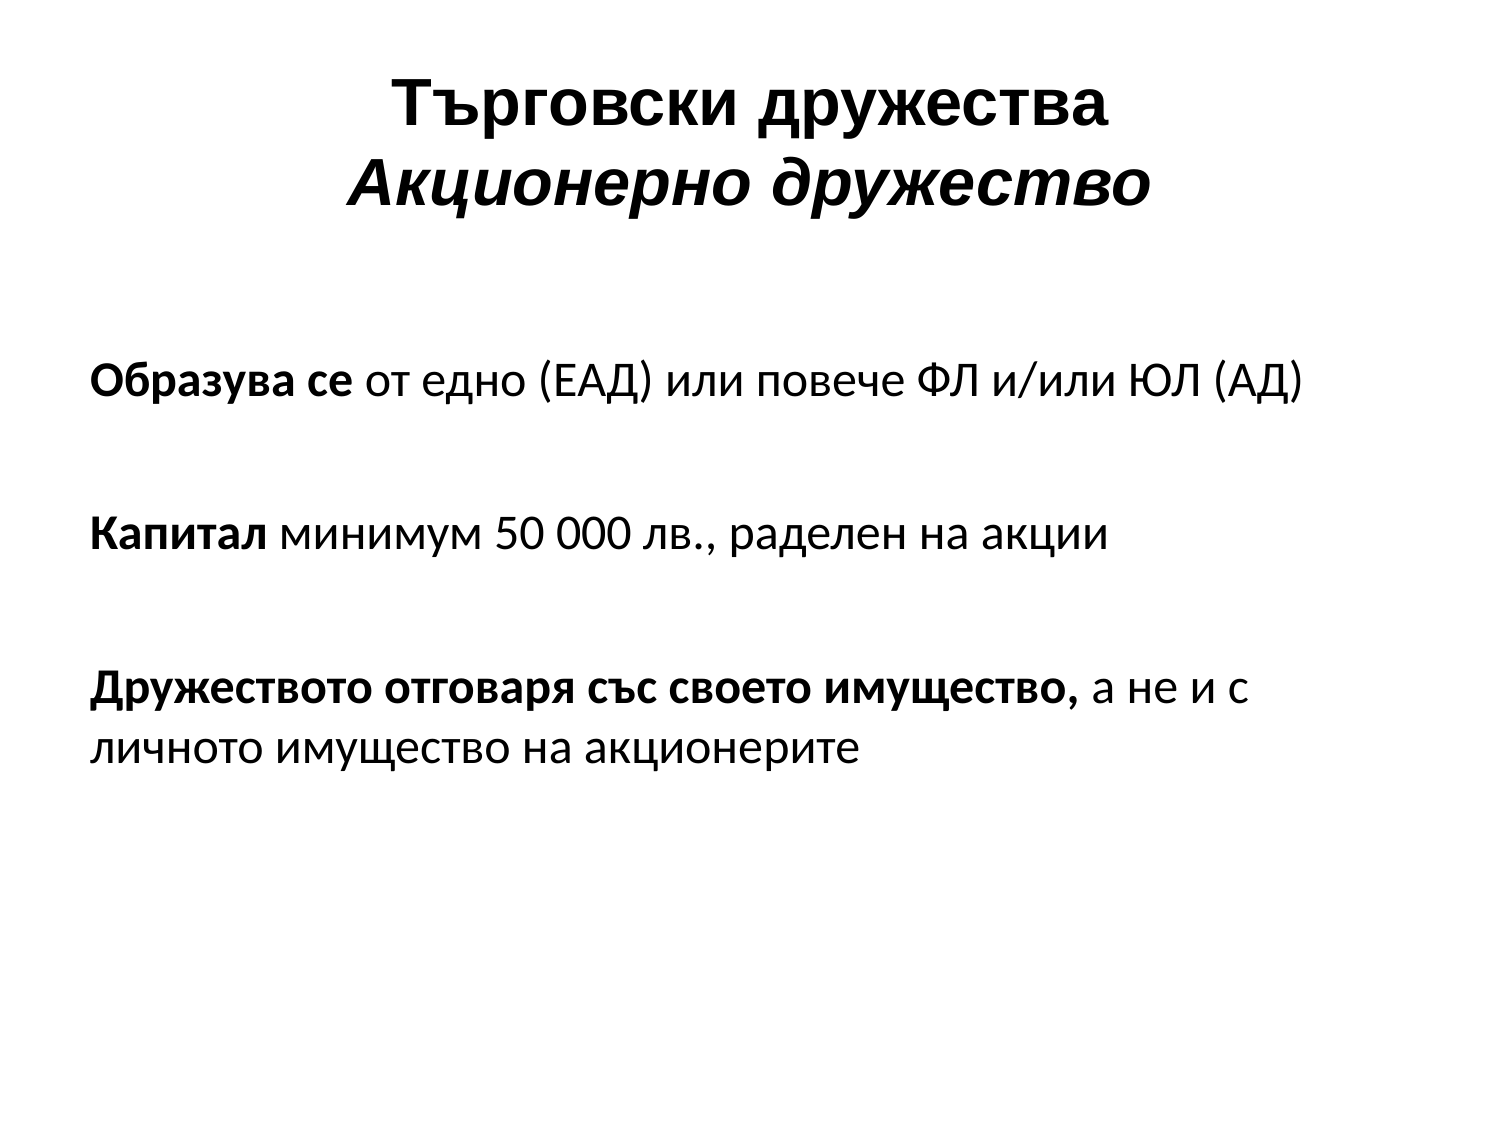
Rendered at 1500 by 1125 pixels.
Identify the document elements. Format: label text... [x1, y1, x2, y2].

title Търговски дружества Акционерно дружество [75, 45, 1426, 233]
list Образува се от едно (ЕАД) или повече ФЛ и/или ЮЛ (АД) Капитал минимум 50 000 лв., раделен на акции Дружеството отговаря със своето имущество, а не и с личното имущество на акционерите [75, 262, 1426, 1005]
